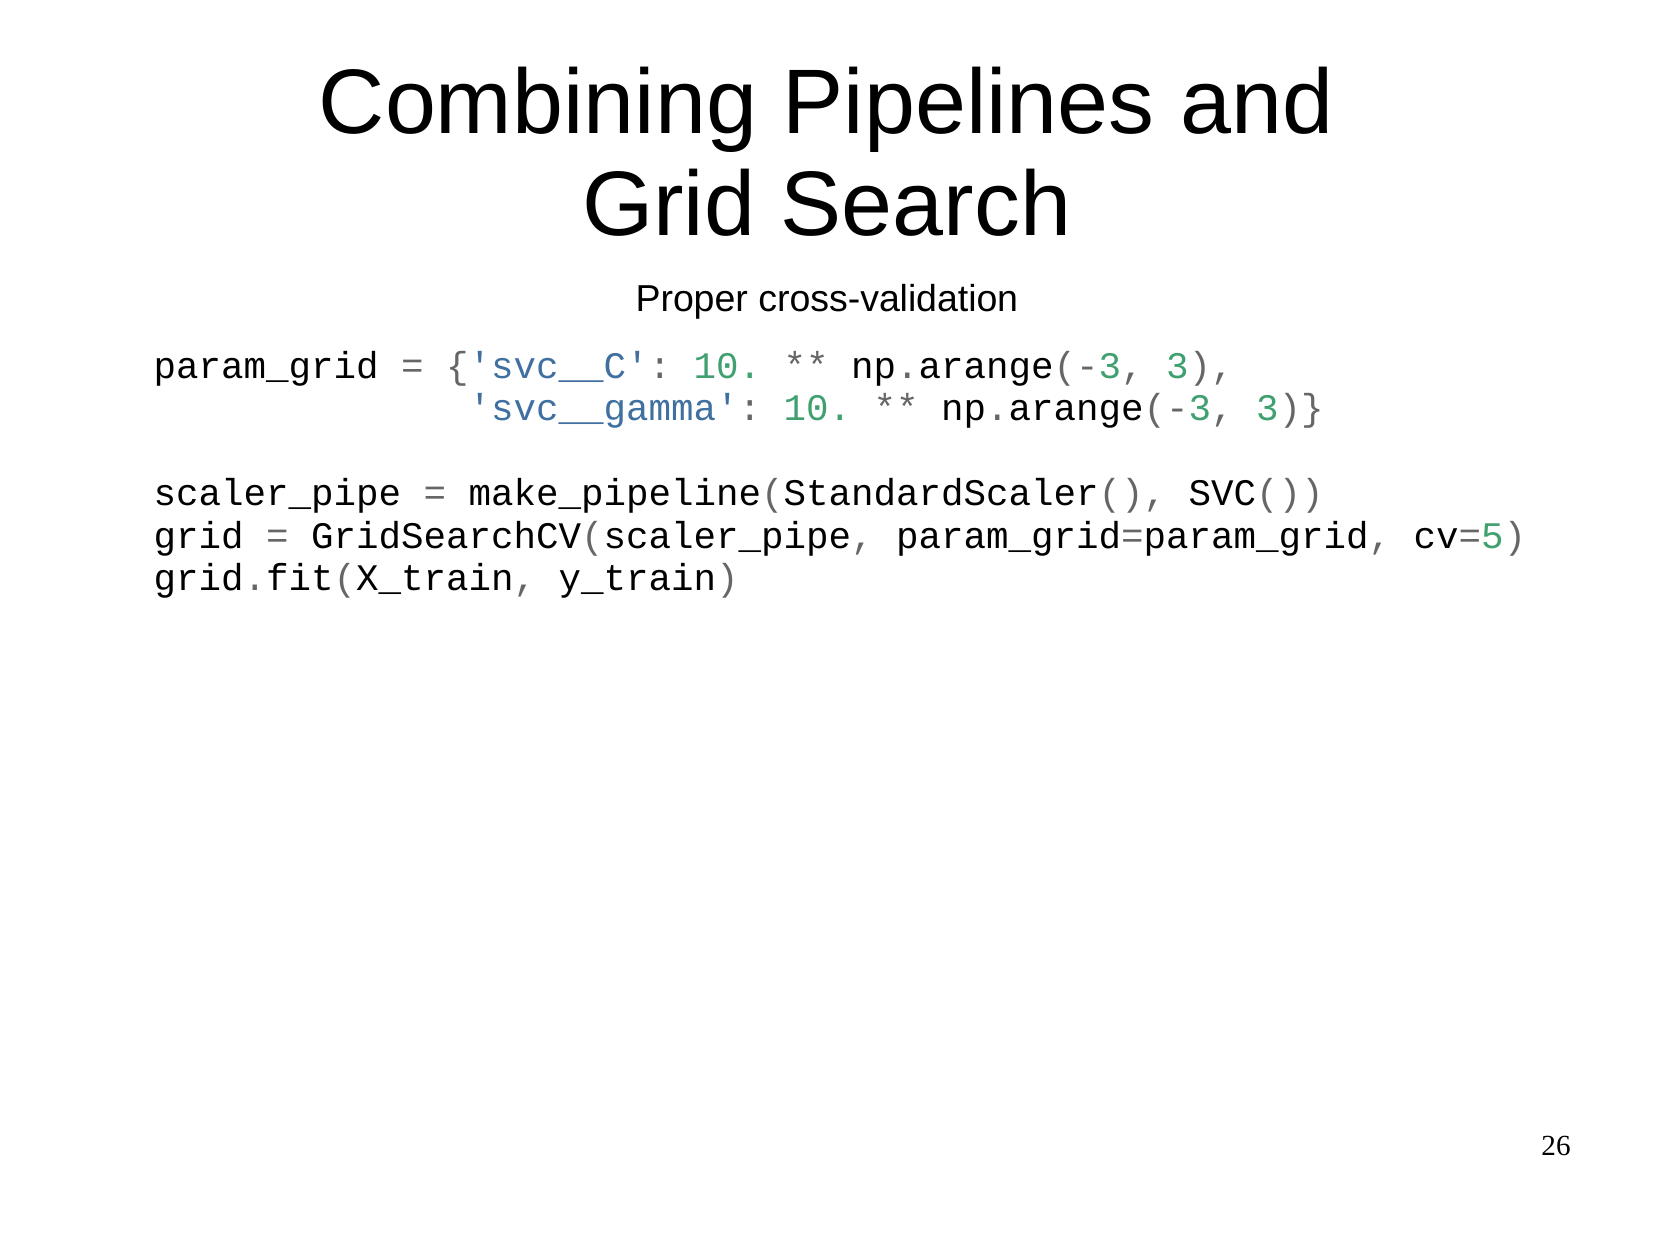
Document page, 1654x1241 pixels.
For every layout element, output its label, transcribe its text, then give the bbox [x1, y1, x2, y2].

title Combining Pipelines and Grid Search [82, 49, 1571, 257]
text_box Proper cross-validation [586, 270, 1067, 328]
text_box param_grid = {'svc__C': 10. ** np.arange(-3, 3), 'svc__gamma': 10. ** np.arange(-3, 3)} scaler_pipe = make_pipeline(StandardScaler(), SVC()) grid = GridSearchCV(scaler_pipe, param_grid=param_grid, cv=5) grid.fit(X_train, y_train) [153, 347, 1621, 647]
